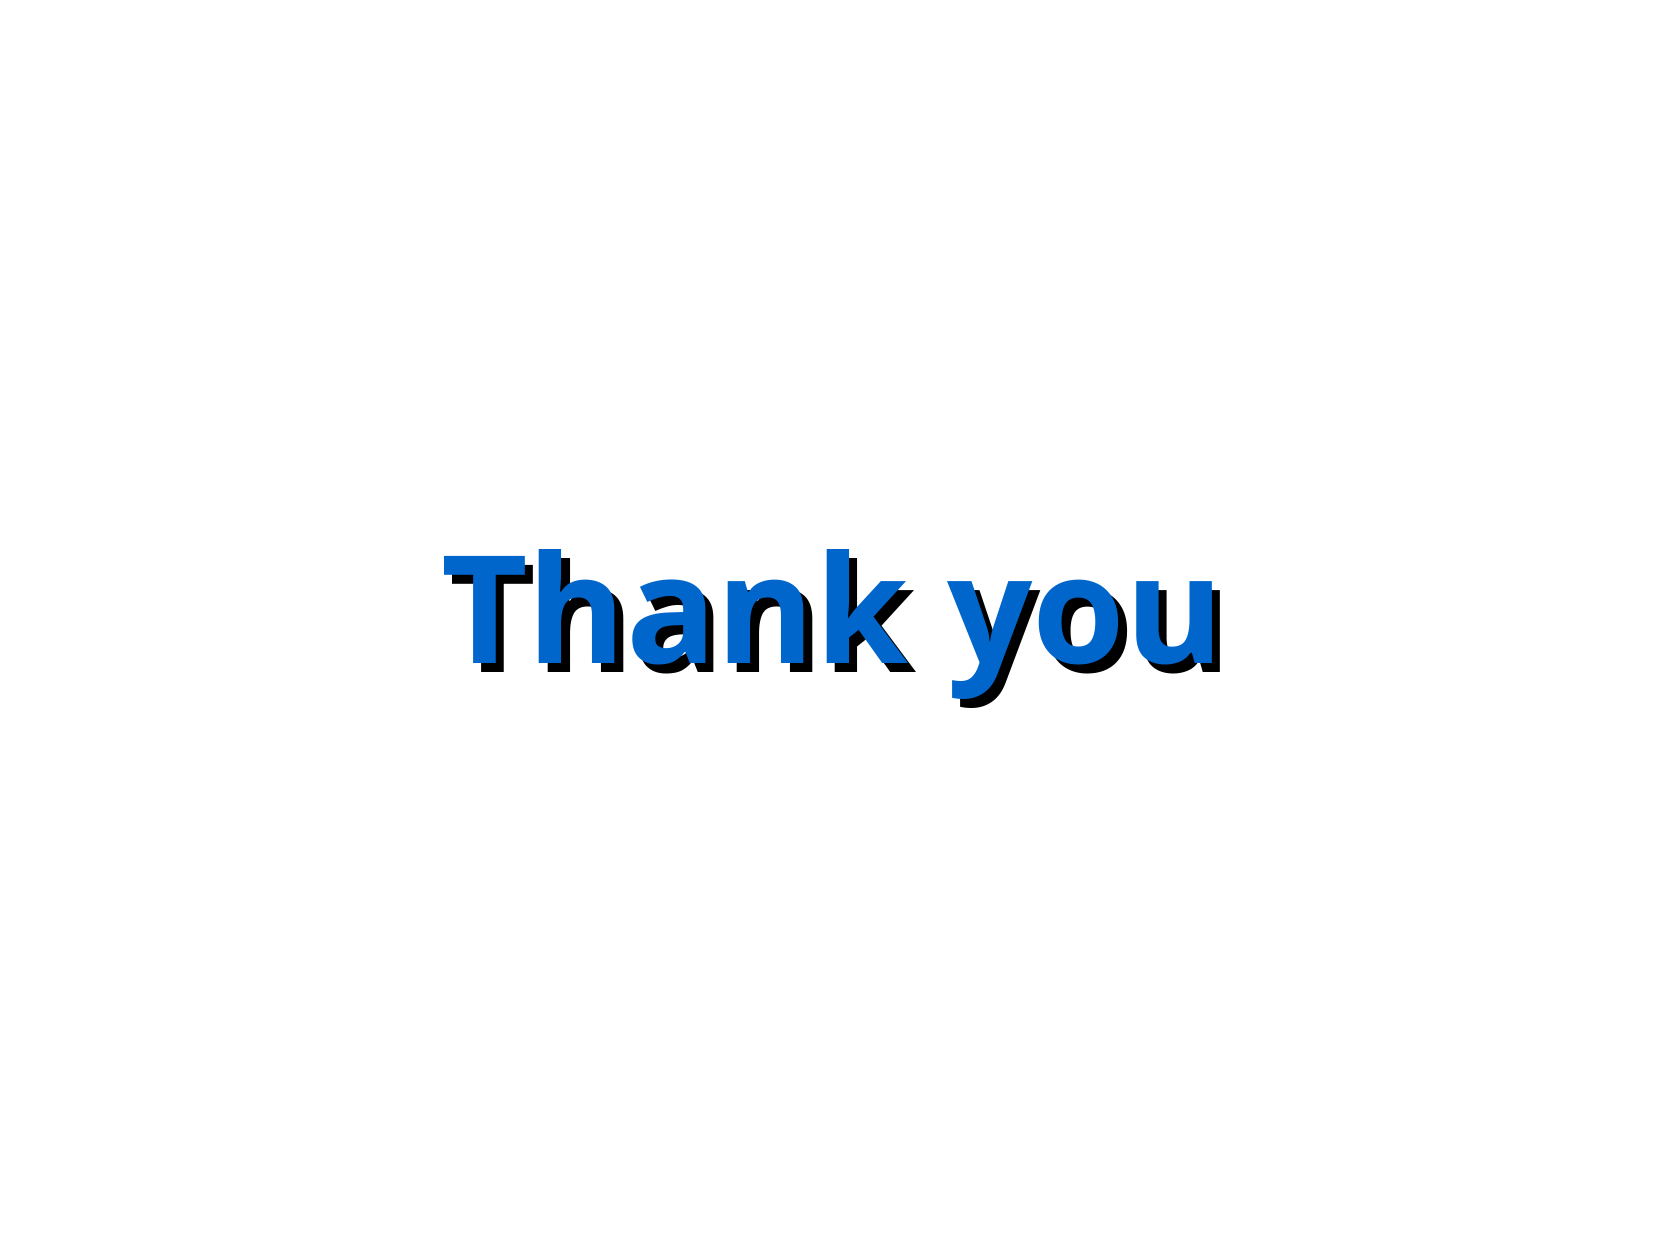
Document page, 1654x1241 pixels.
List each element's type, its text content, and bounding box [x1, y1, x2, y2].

title Thank you [88, 501, 1577, 710]
